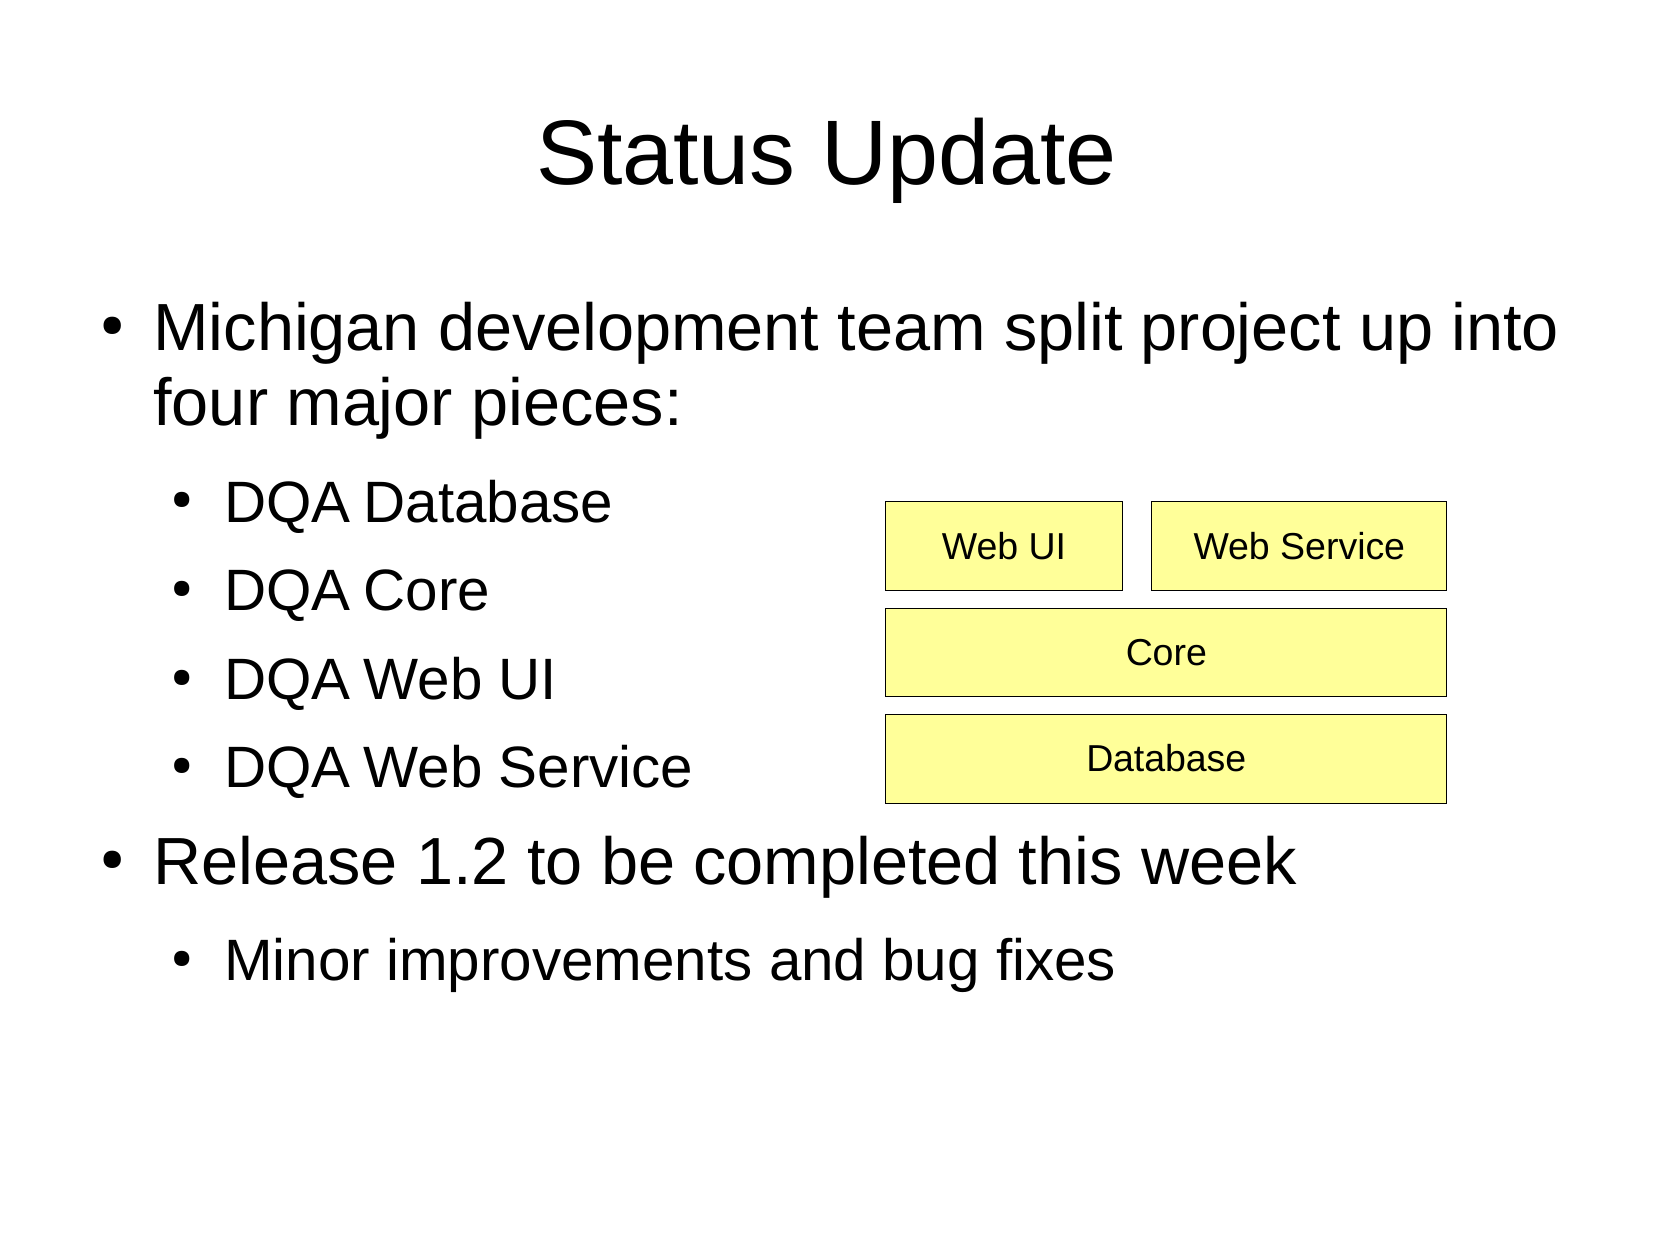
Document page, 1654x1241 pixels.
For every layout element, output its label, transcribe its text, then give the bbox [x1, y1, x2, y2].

title Status Update [82, 49, 1571, 257]
text_box Database [885, 714, 1447, 804]
list Michigan development team split project up into four major pieces: DQA Database DQA Core DQA Web UI DQA Web Service Release 1.2 to be completed this week Minor improvements and bug fixes [82, 290, 1571, 1109]
text_box Web Service [1151, 501, 1447, 591]
text_box Web UI [885, 501, 1123, 591]
text_box Core [885, 608, 1447, 697]
